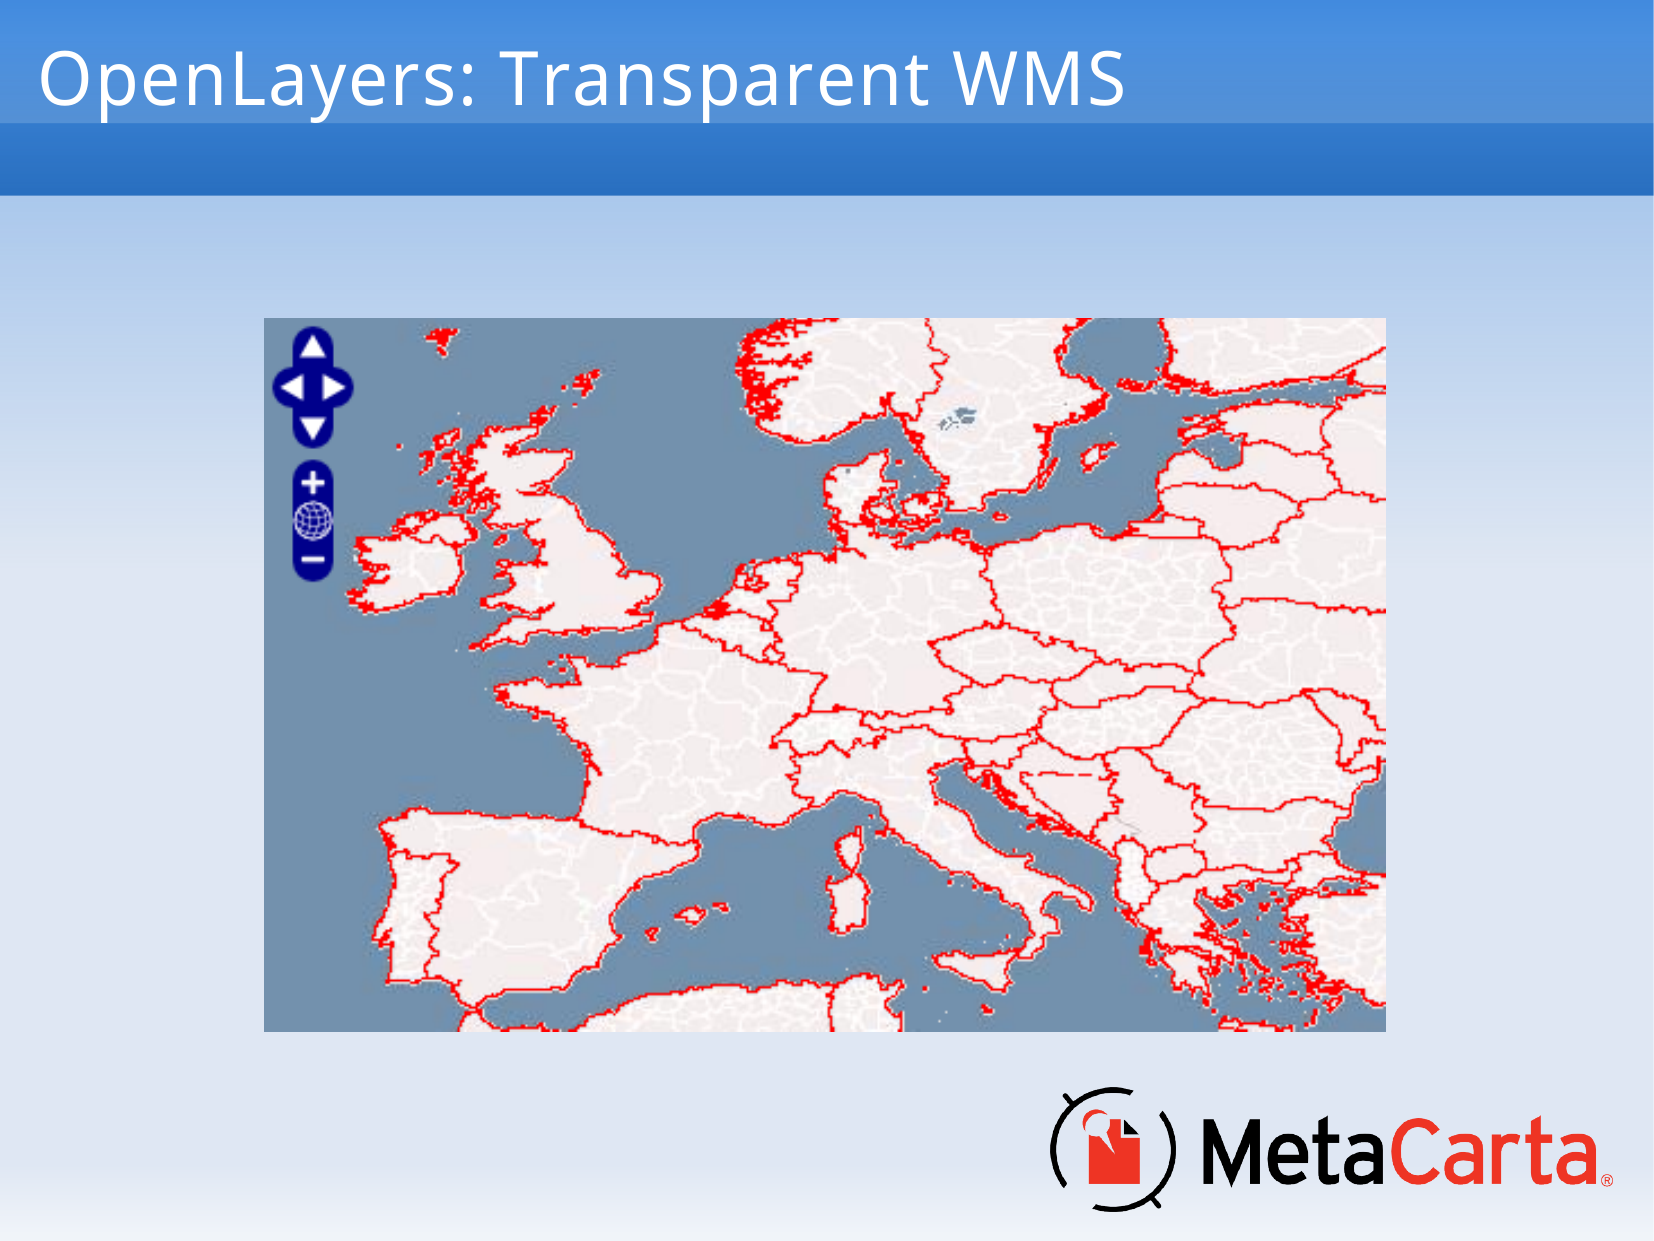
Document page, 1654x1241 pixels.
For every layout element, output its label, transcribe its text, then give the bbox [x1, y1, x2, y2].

title OpenLayers: Transparent WMS [37, 2, 1463, 151]
picture [0, 0, 1654, 1241]
